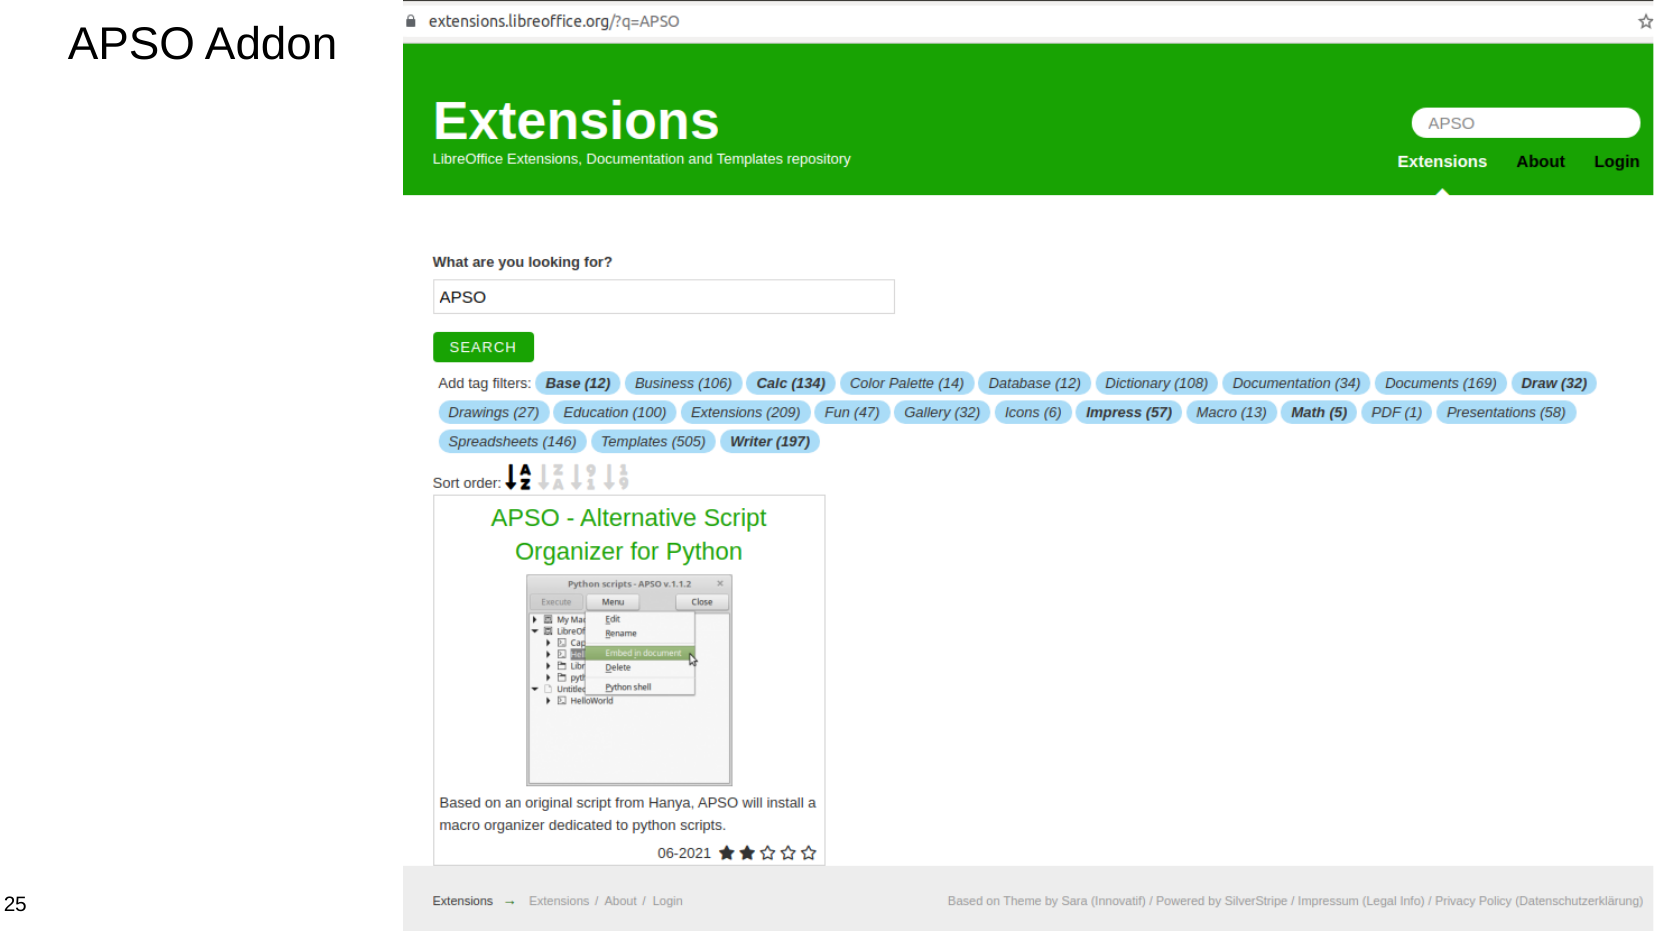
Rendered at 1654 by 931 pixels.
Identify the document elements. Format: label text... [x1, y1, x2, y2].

picture [403, 0, 1654, 931]
text_box <number> [0, 885, 113, 924]
subtitle APSO Addon [67, 17, 403, 82]
